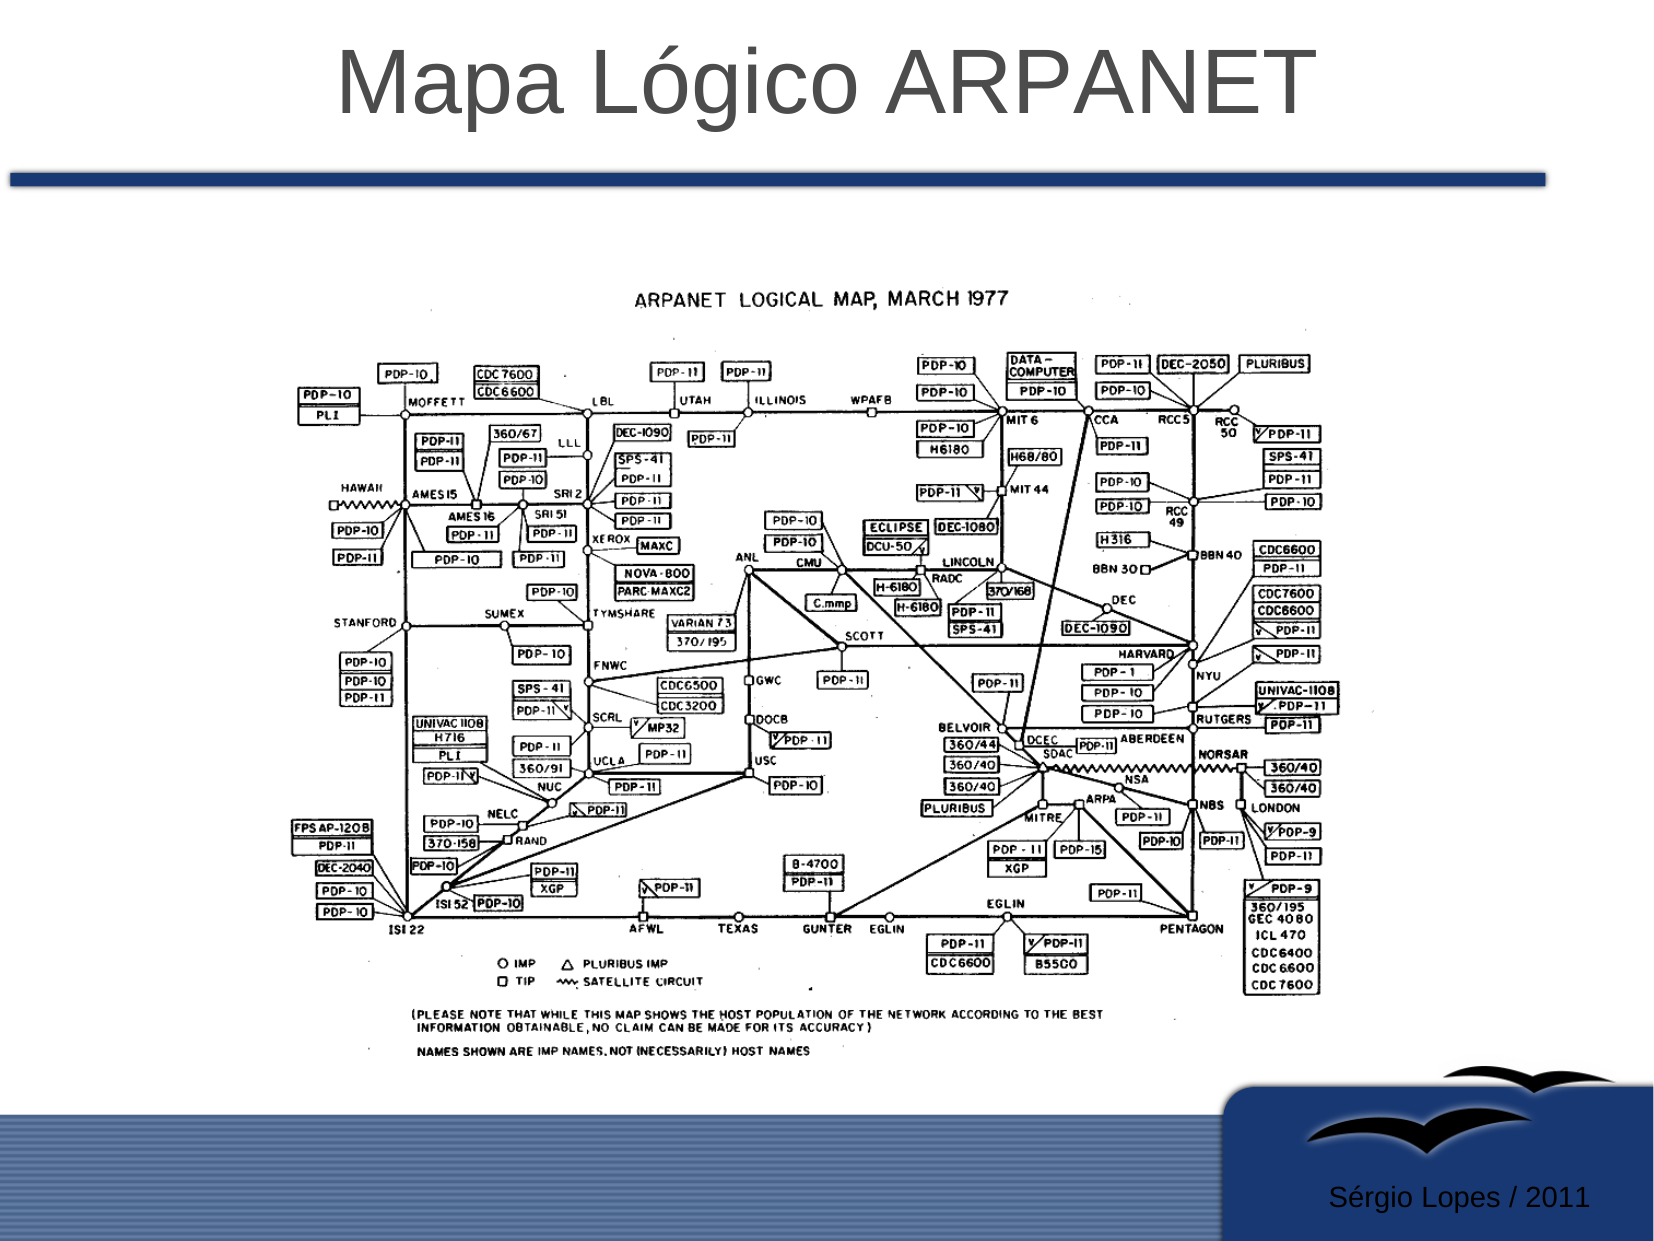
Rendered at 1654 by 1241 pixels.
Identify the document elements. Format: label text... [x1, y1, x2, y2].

title Mapa Lógico ARPANET [121, 0, 1534, 164]
text_box Sérgio Lopes / 2011 [1328, 1181, 1588, 1214]
picture [0, 0, 1654, 1241]
